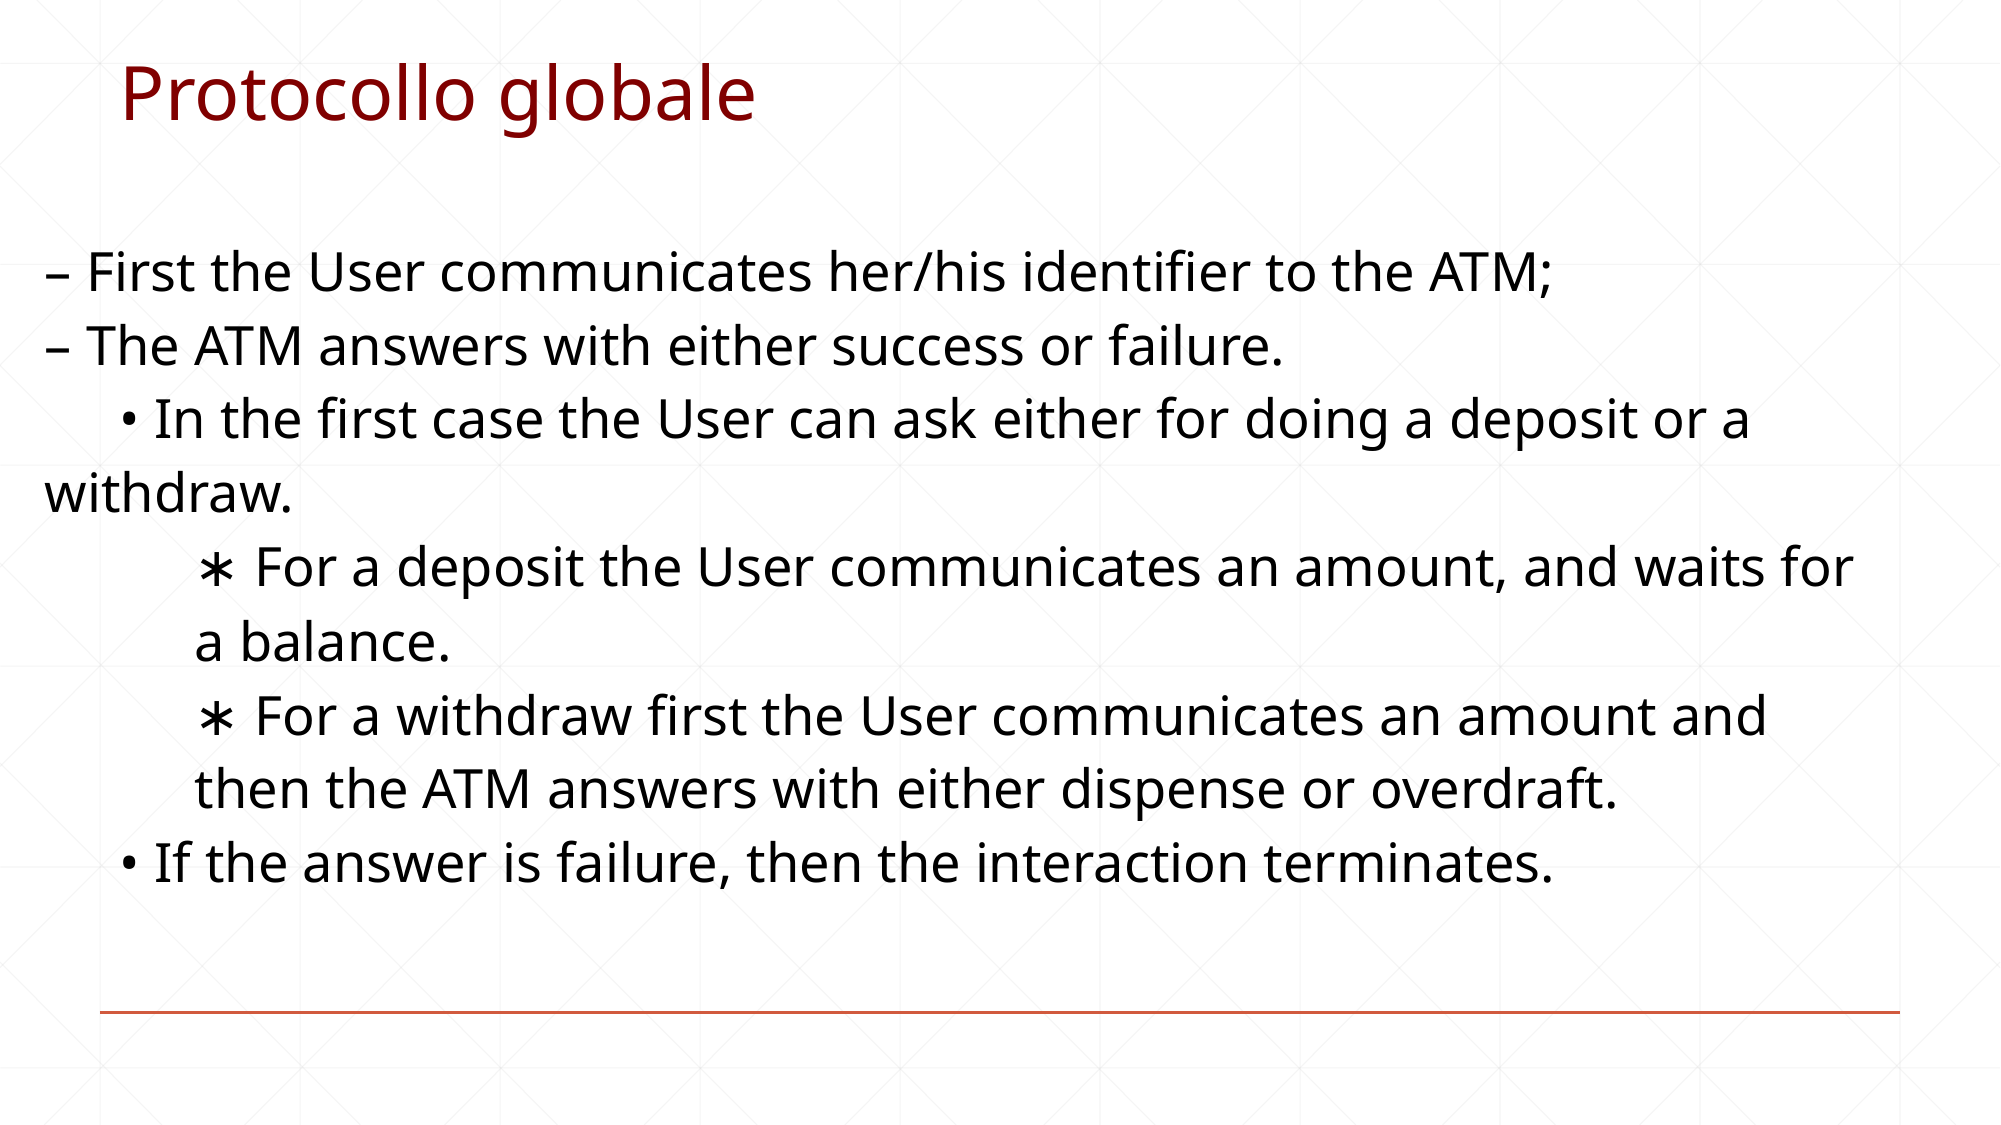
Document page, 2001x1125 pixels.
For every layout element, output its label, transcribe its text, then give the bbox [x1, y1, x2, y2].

text_box Protocollo globale [105, 33, 1681, 143]
text_box – First the User communicates her/his identifier to the ATM; – The ATM answers with either success or failure. • In the first case the User can ask either for doing a deposit or a withdraw. ∗ For a deposit the User communicates an amount, and waits for a balance. ∗ For a withdraw first the User communicates an amount and then the ATM answers with either dispense or overdraft. • If the answer is failure, then the interaction terminates. [30, 225, 2000, 901]
